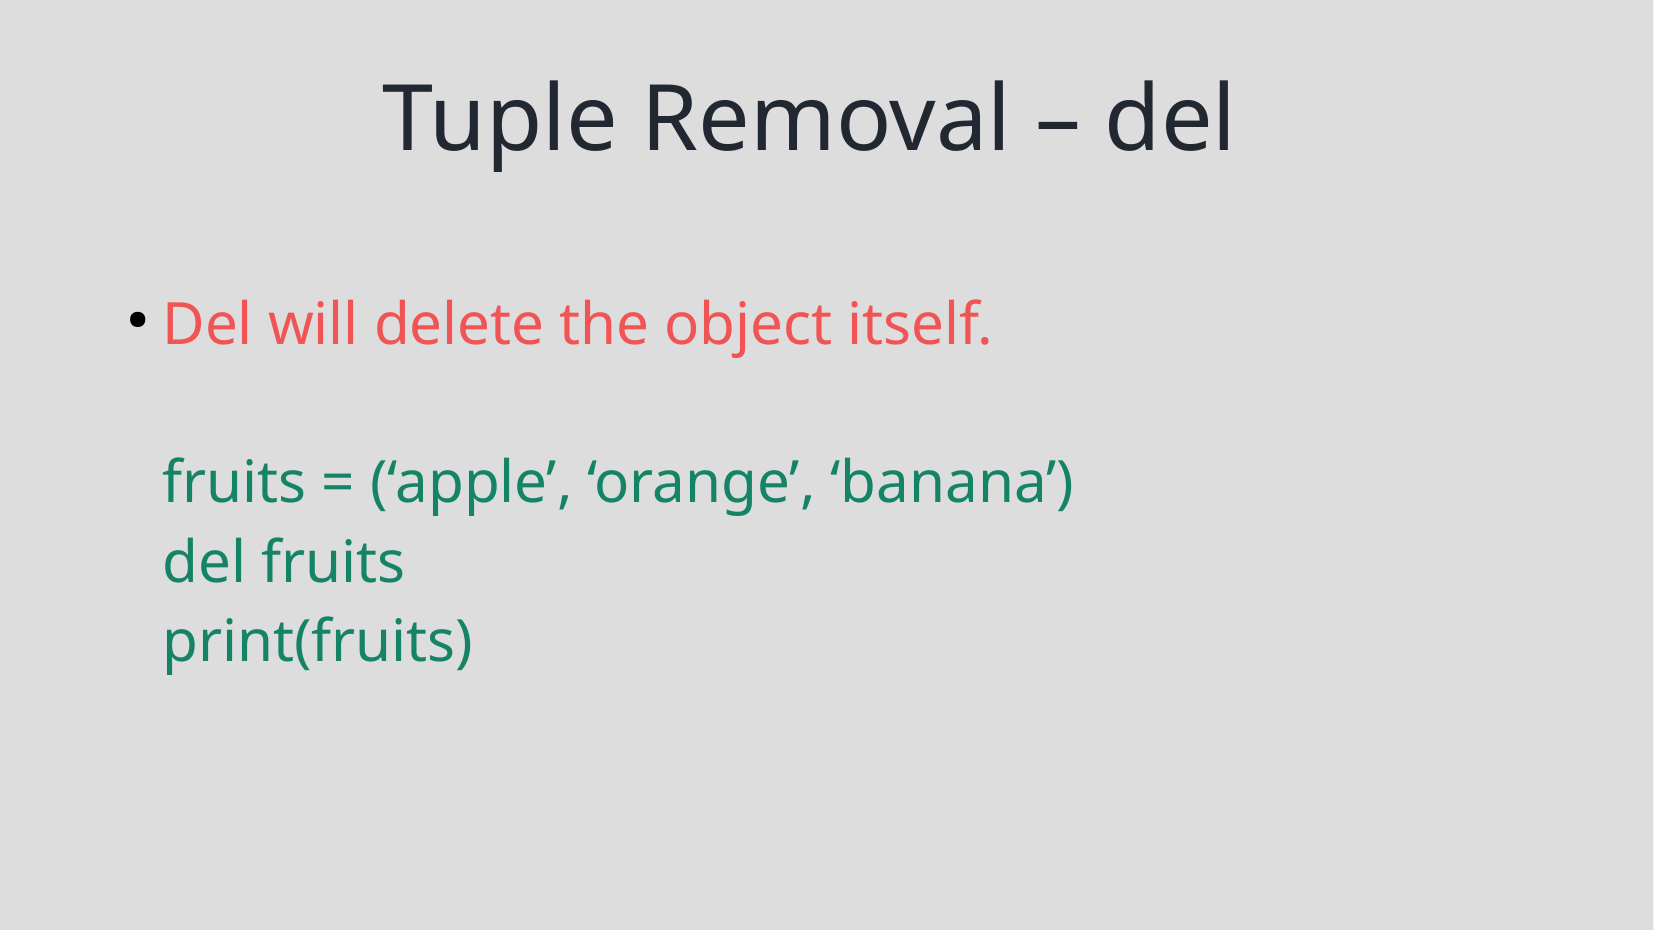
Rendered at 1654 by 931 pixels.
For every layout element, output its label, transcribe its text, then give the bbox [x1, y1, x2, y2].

text_box Del will delete the object itself. fruits = (‘apple’, ‘orange’, ‘banana’) del fruits print(fruits) [112, 195, 1613, 859]
title Tuple Removal – del [82, 37, 1538, 193]
